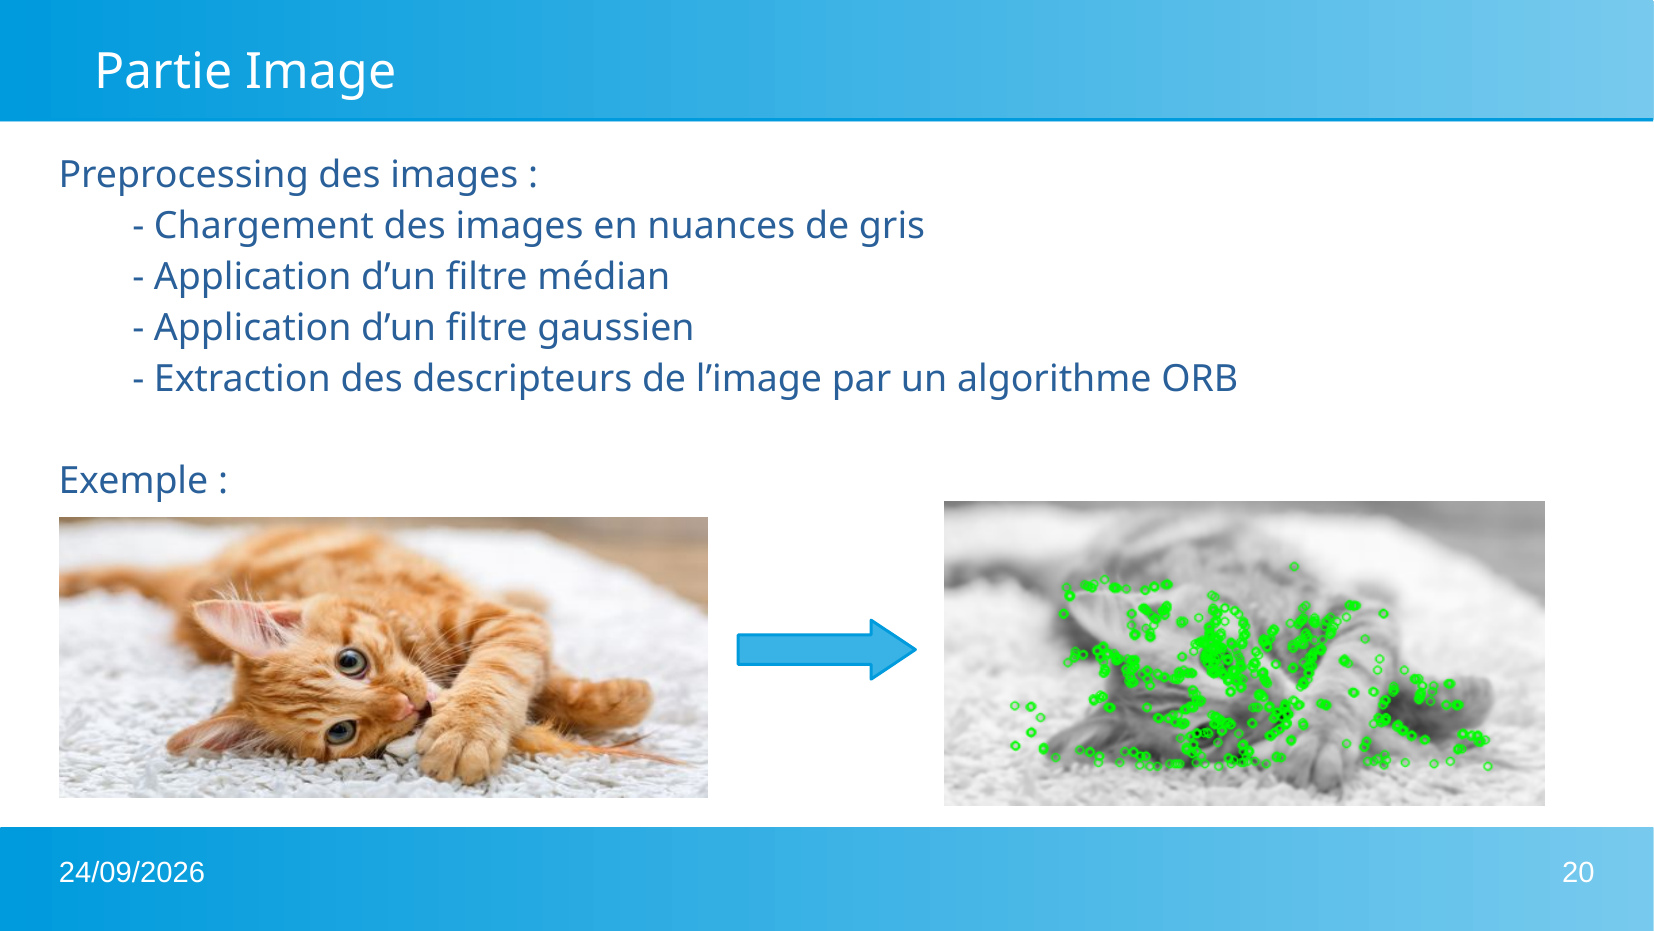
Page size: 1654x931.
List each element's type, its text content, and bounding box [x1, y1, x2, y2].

picture [59, 517, 708, 798]
title Partie Image [59, 29, 1595, 108]
title Preprocessing des images : - Chargement des images en nuances de gris - Application d’un filtre médian - Application d’un filtre gaussien - Extraction des descripteurs de l’image par un algorithme ORB Exemple : [58, 147, 1565, 798]
picture [944, 501, 1545, 806]
text_box [738, 620, 916, 680]
